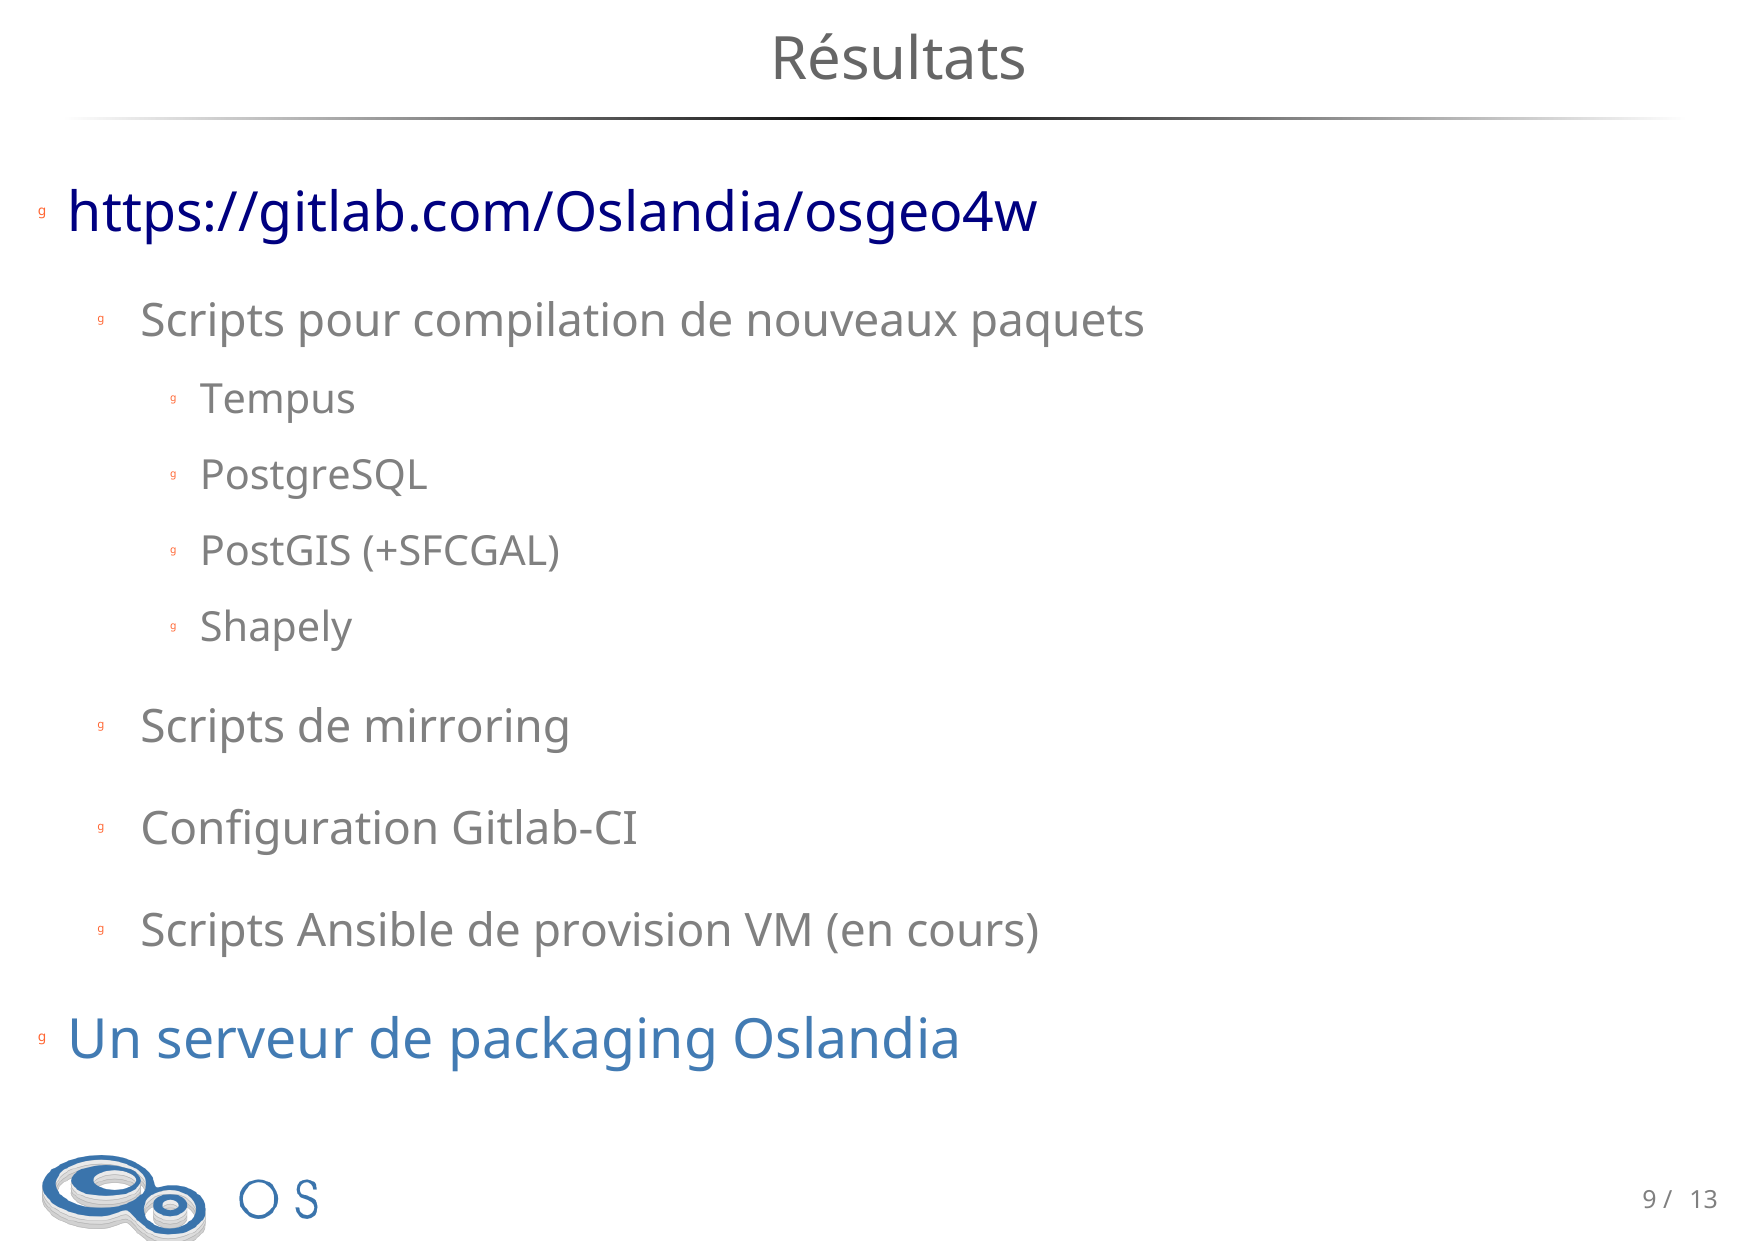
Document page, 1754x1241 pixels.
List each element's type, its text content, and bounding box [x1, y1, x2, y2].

picture [42, 1155, 583, 1241]
title Résultats [31, 14, 1754, 98]
list https://gitlab.com/Oslandia/osgeo4w Scripts pour compilation de nouveaux paquets Tempus PostgreSQL PostGIS (+SFCGAL) Shapely Scripts de mirroring Configuration Gitlab-CI Scripts Ansible de provision VM (en cours) Un serveur de packaging Oslandia [37, 172, 1710, 1090]
